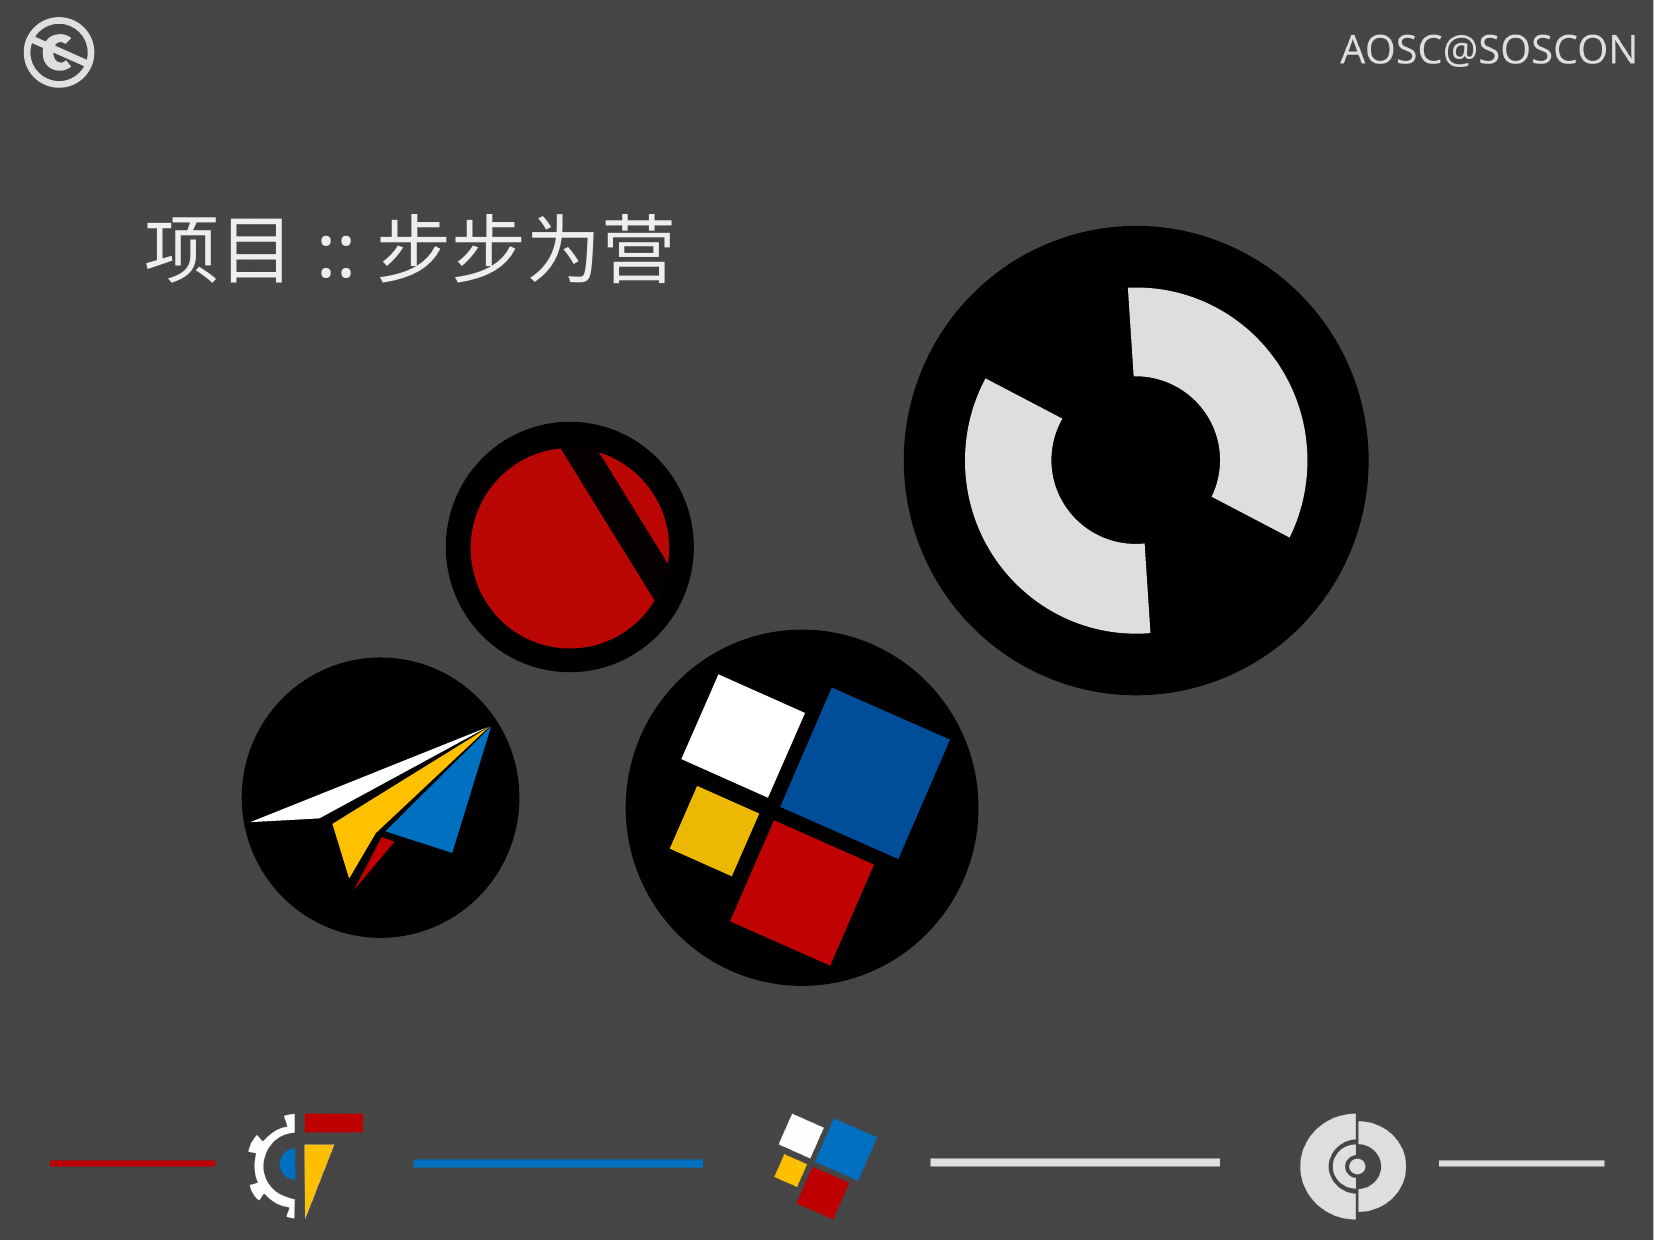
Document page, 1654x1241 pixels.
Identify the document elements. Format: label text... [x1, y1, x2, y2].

text_box 项目::步步为营 [129, 183, 1536, 1028]
picture [0, 0, 1654, 1240]
